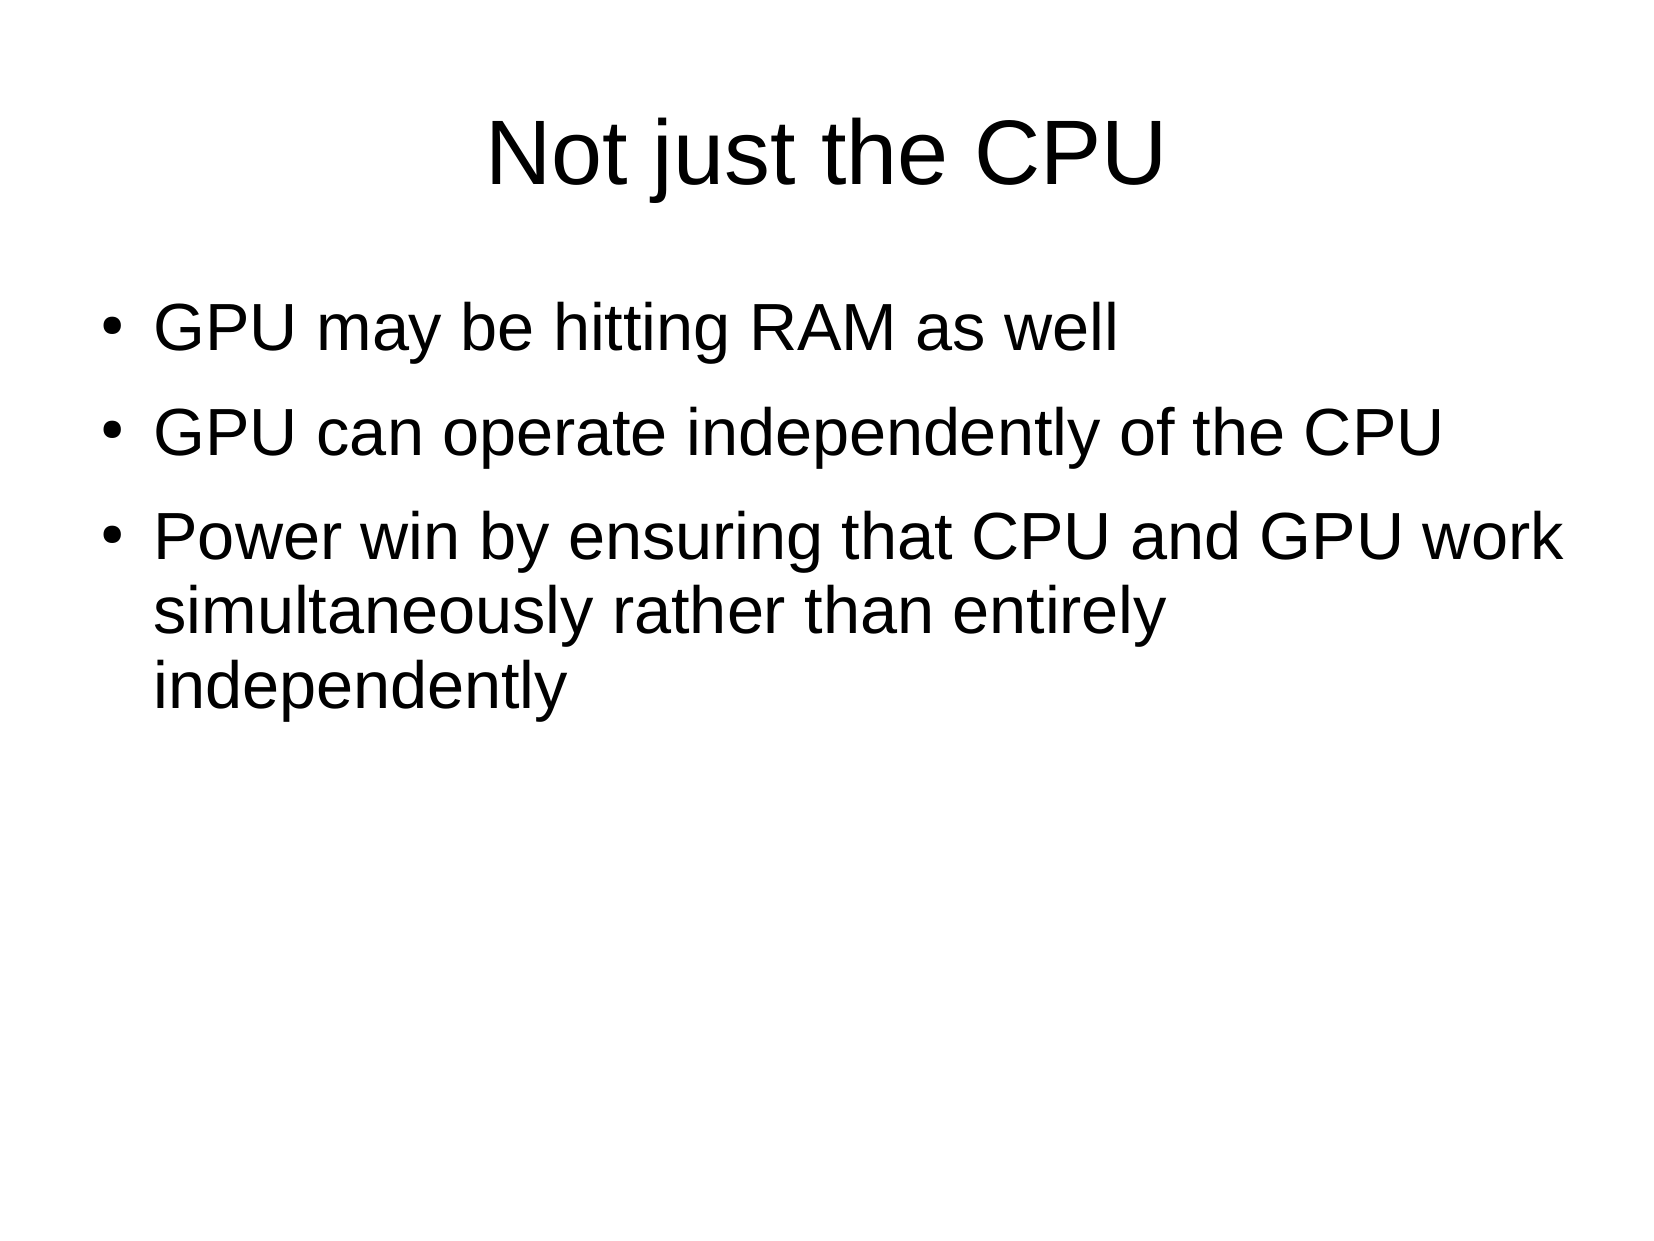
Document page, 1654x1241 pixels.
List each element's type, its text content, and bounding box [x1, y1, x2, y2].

title Not just the CPU [82, 49, 1571, 257]
list GPU may be hitting RAM as well GPU can operate independently of the CPU Power win by ensuring that CPU and GPU work simultaneously rather than entirely independently [82, 290, 1571, 1109]
